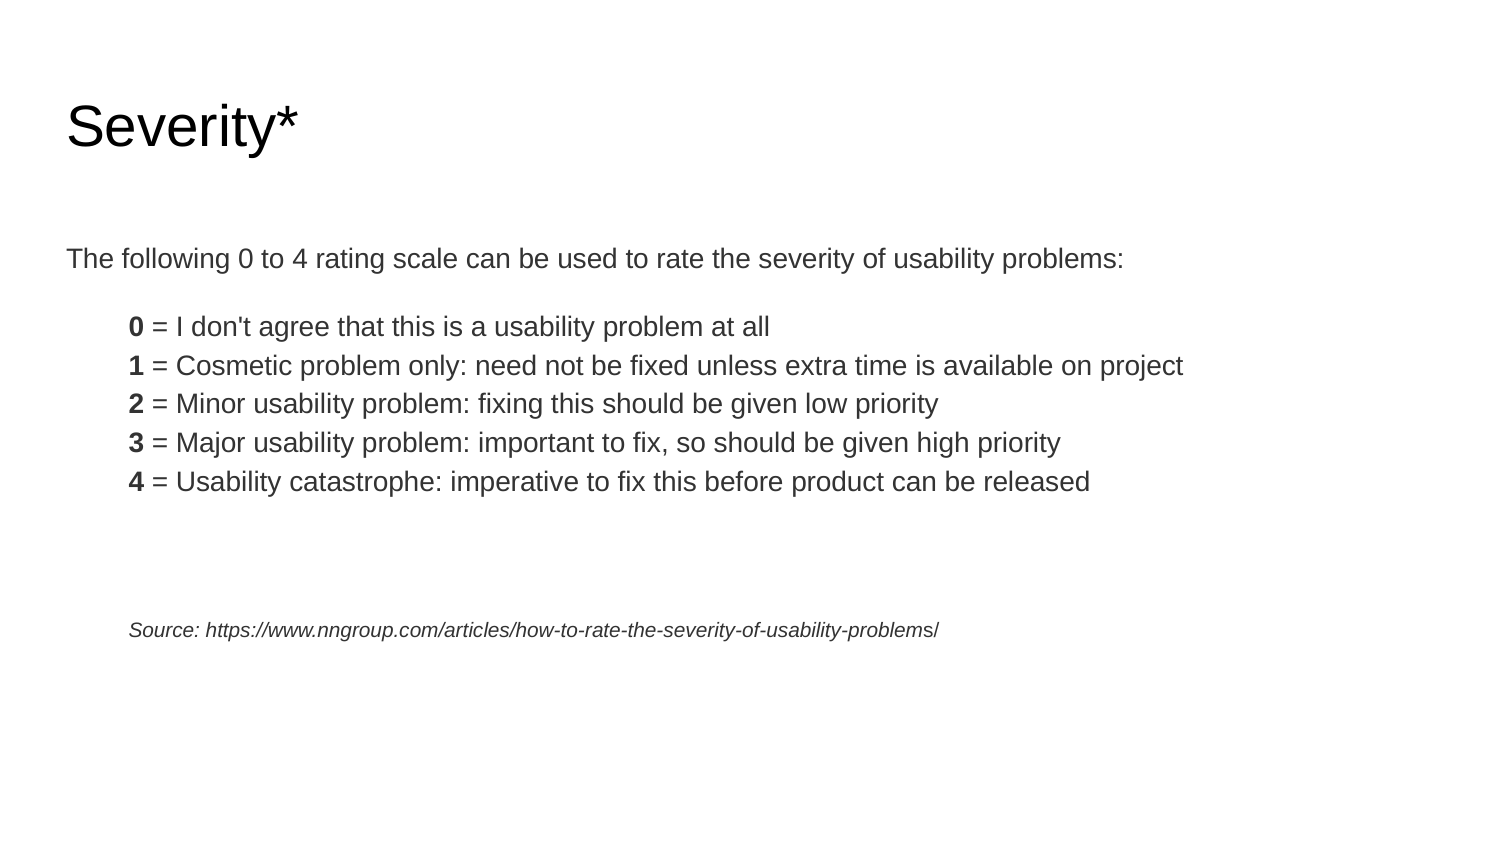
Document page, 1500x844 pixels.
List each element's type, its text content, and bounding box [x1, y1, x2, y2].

text_box The following 0 to 4 rating scale can be used to rate the severity of usability problems: 0 = I don't agree that this is a usability problem at all 1 = Cosmetic problem only: need not be fixed unless extra time is available on project 2 = Minor usability problem: fixing this should be given low priority 3 = Major usability problem: important to fix, so should be given high priority 4 = Usability catastrophe: imperative to fix this before product can be released Source: https://www.nngroup.com/articles/how-to-rate-the-severity-of-usability-problems/ [51, 189, 1449, 750]
text_box Severity* [51, 72, 1449, 167]
